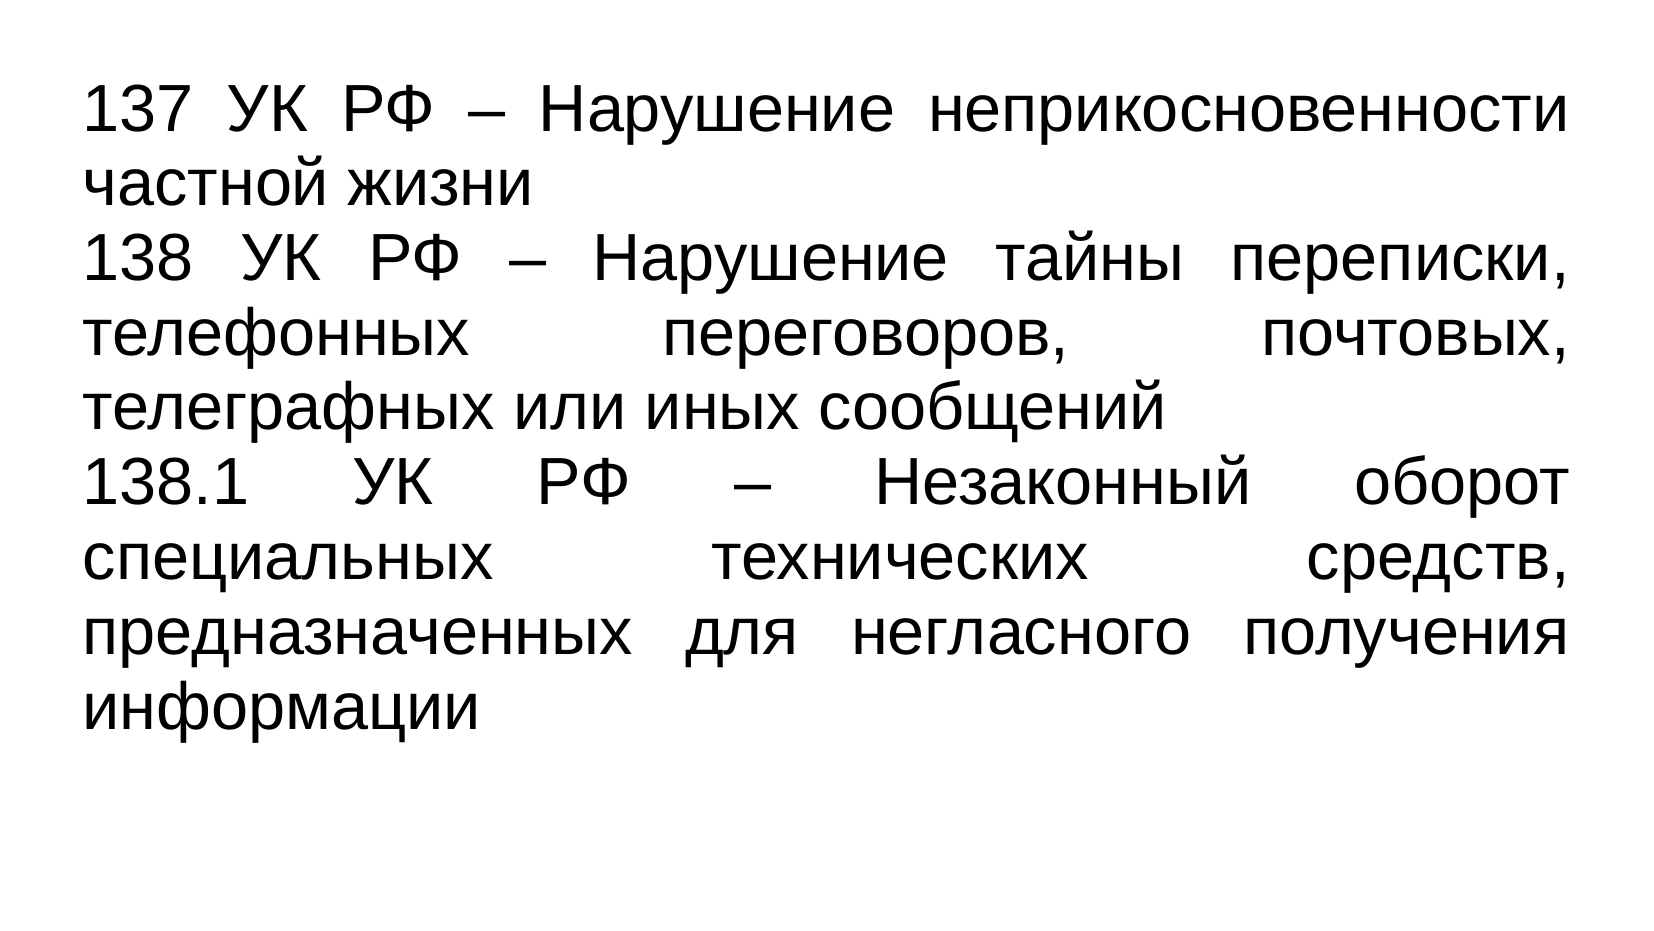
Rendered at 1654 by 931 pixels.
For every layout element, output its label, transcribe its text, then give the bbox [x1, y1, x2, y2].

subtitle 137 УК РФ – Нарушение неприкосновенности частной жизни 138 УК РФ – Нарушение тайны переписки, телефонных переговоров, почтовых, телеграфных или иных сообщений 138.1 УК РФ – Незаконный оборот специальных технических средств, предназначенных для негласного получения информации [82, 70, 1571, 819]
